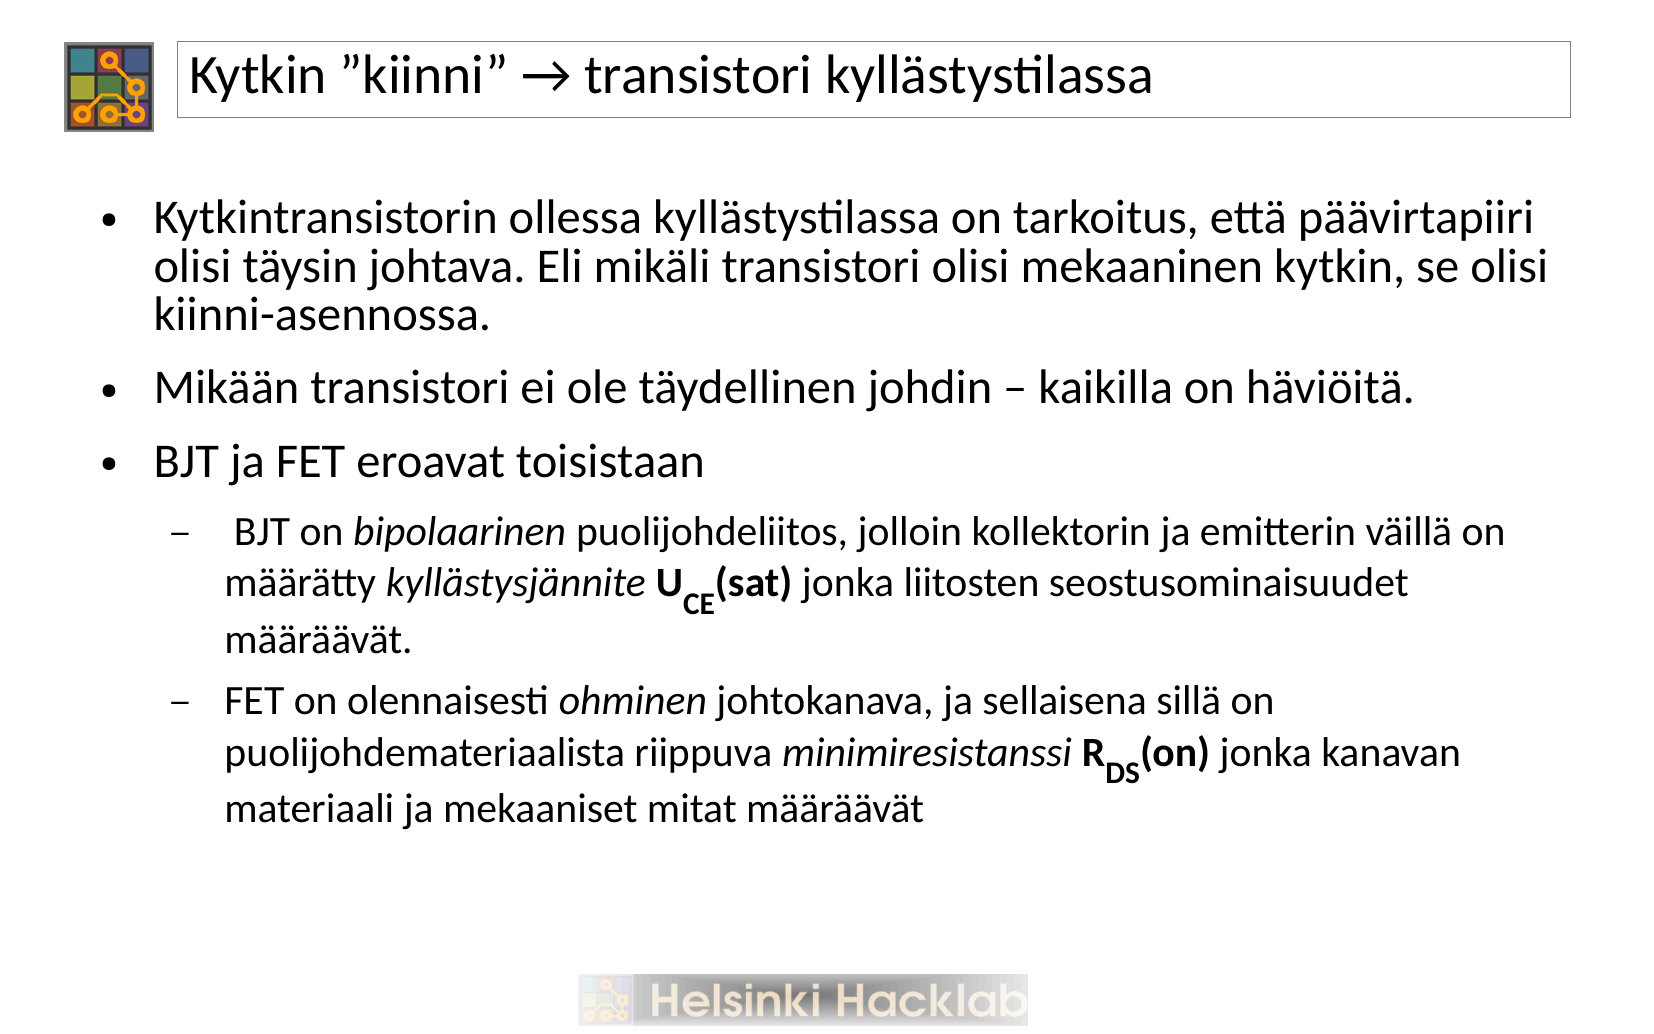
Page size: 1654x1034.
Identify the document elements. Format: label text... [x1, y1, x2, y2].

picture [64, 42, 154, 132]
list Kytkintransistorin ollessa kyllästystilassa on tarkoitus, että päävirtapiiri olisi täysin johtava. Eli mikäli transistori olisi mekaaninen kytkin, se olisi kiinni-asennossa. Mikään transistori ei ole täydellinen johdin – kaikilla on häviöitä. BJT ja FET eroavat toisistaan BJT on bipolaarinen puolijohdeliitos, jolloin kollektorin ja emitterin väillä on määrätty kyllästysjännite UCE(sat) jonka liitosten seostusominaisuudet määräävät. FET on olennaisesti ohminen johtokanava, ja sellaisena sillä on puolijohdemateriaalista riippuva minimiresistanssi RDS(on) jonka kanavan materiaali ja mekaaniset mitat määräävät [82, 196, 1571, 946]
title Kytkin ”kiinni” → transistori kyllästystilassa [177, 41, 1571, 118]
